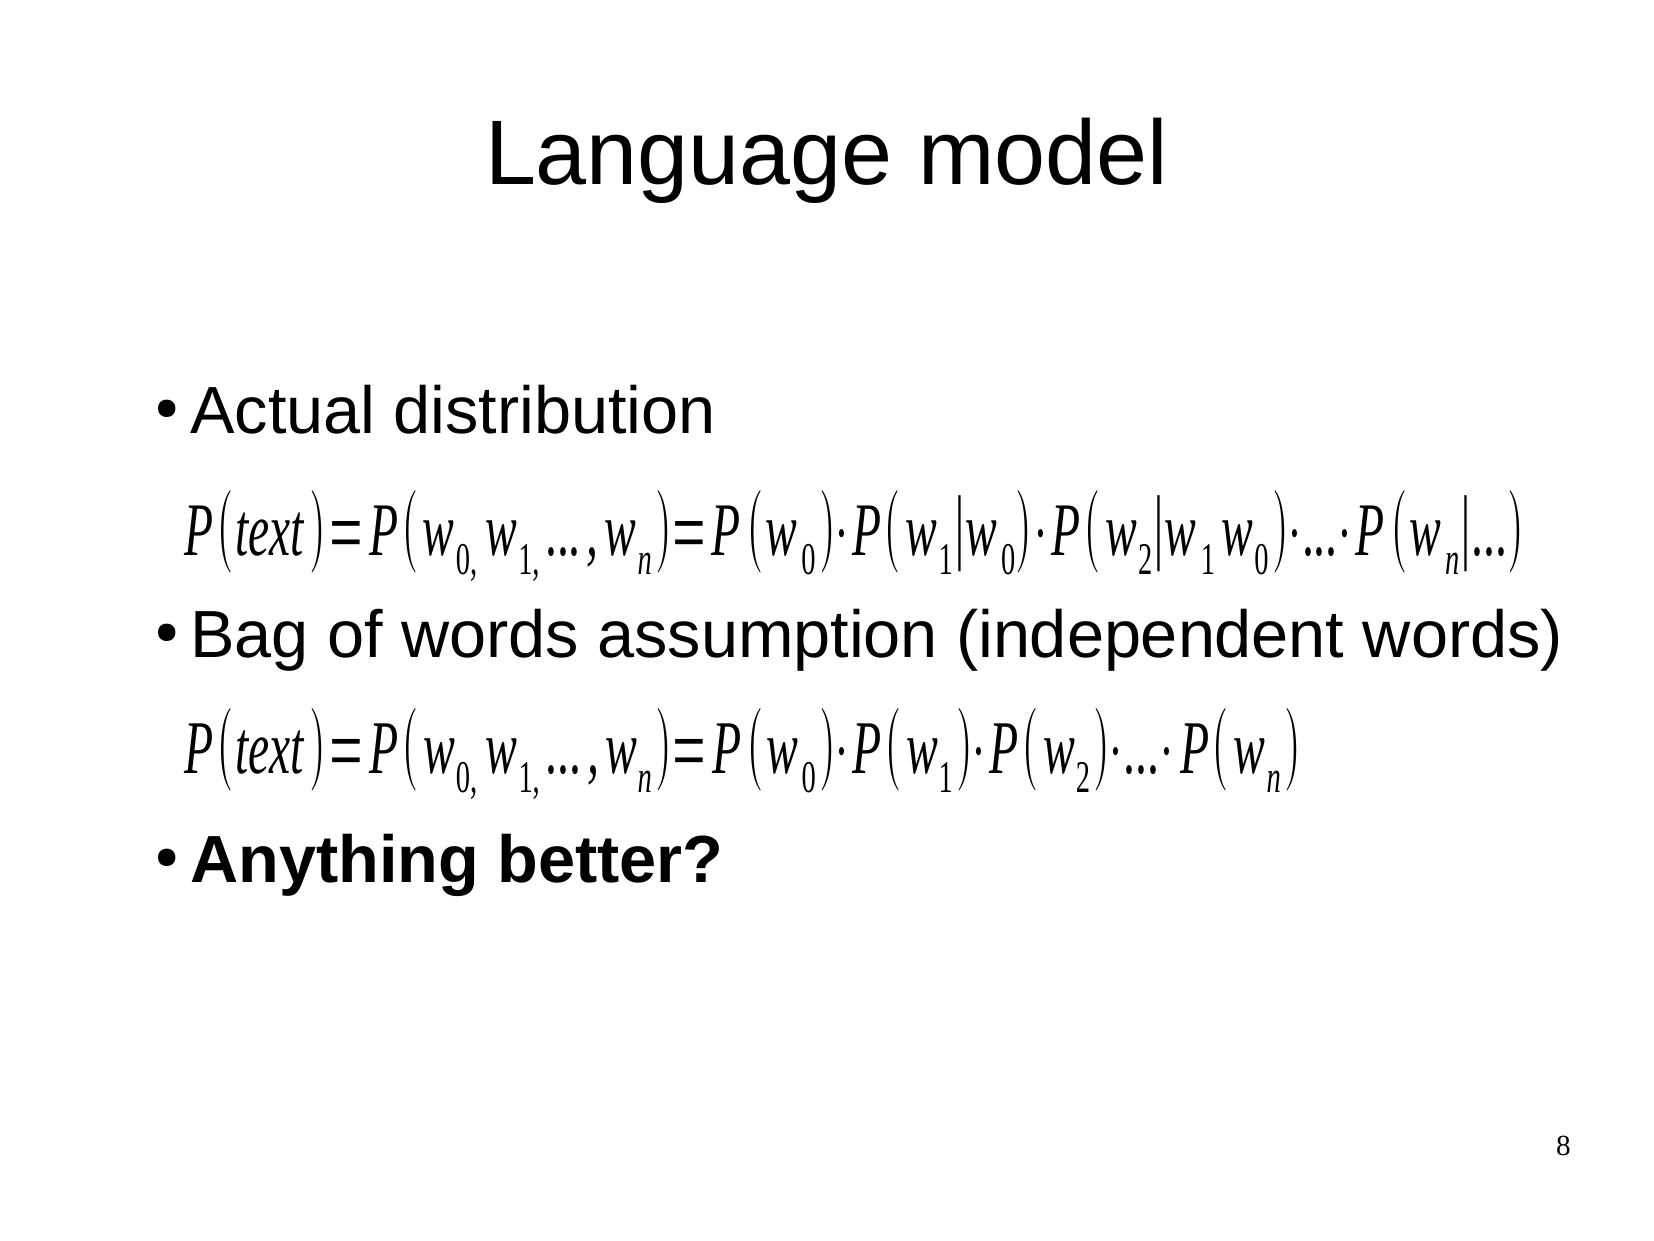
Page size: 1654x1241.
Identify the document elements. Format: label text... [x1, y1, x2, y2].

chart [169, 702, 1312, 801]
title Language model [82, 49, 1571, 257]
chart [169, 484, 1537, 583]
text_box Actual distribution Bag of words assumption (independent words) Anything better? [69, 291, 1654, 1056]
